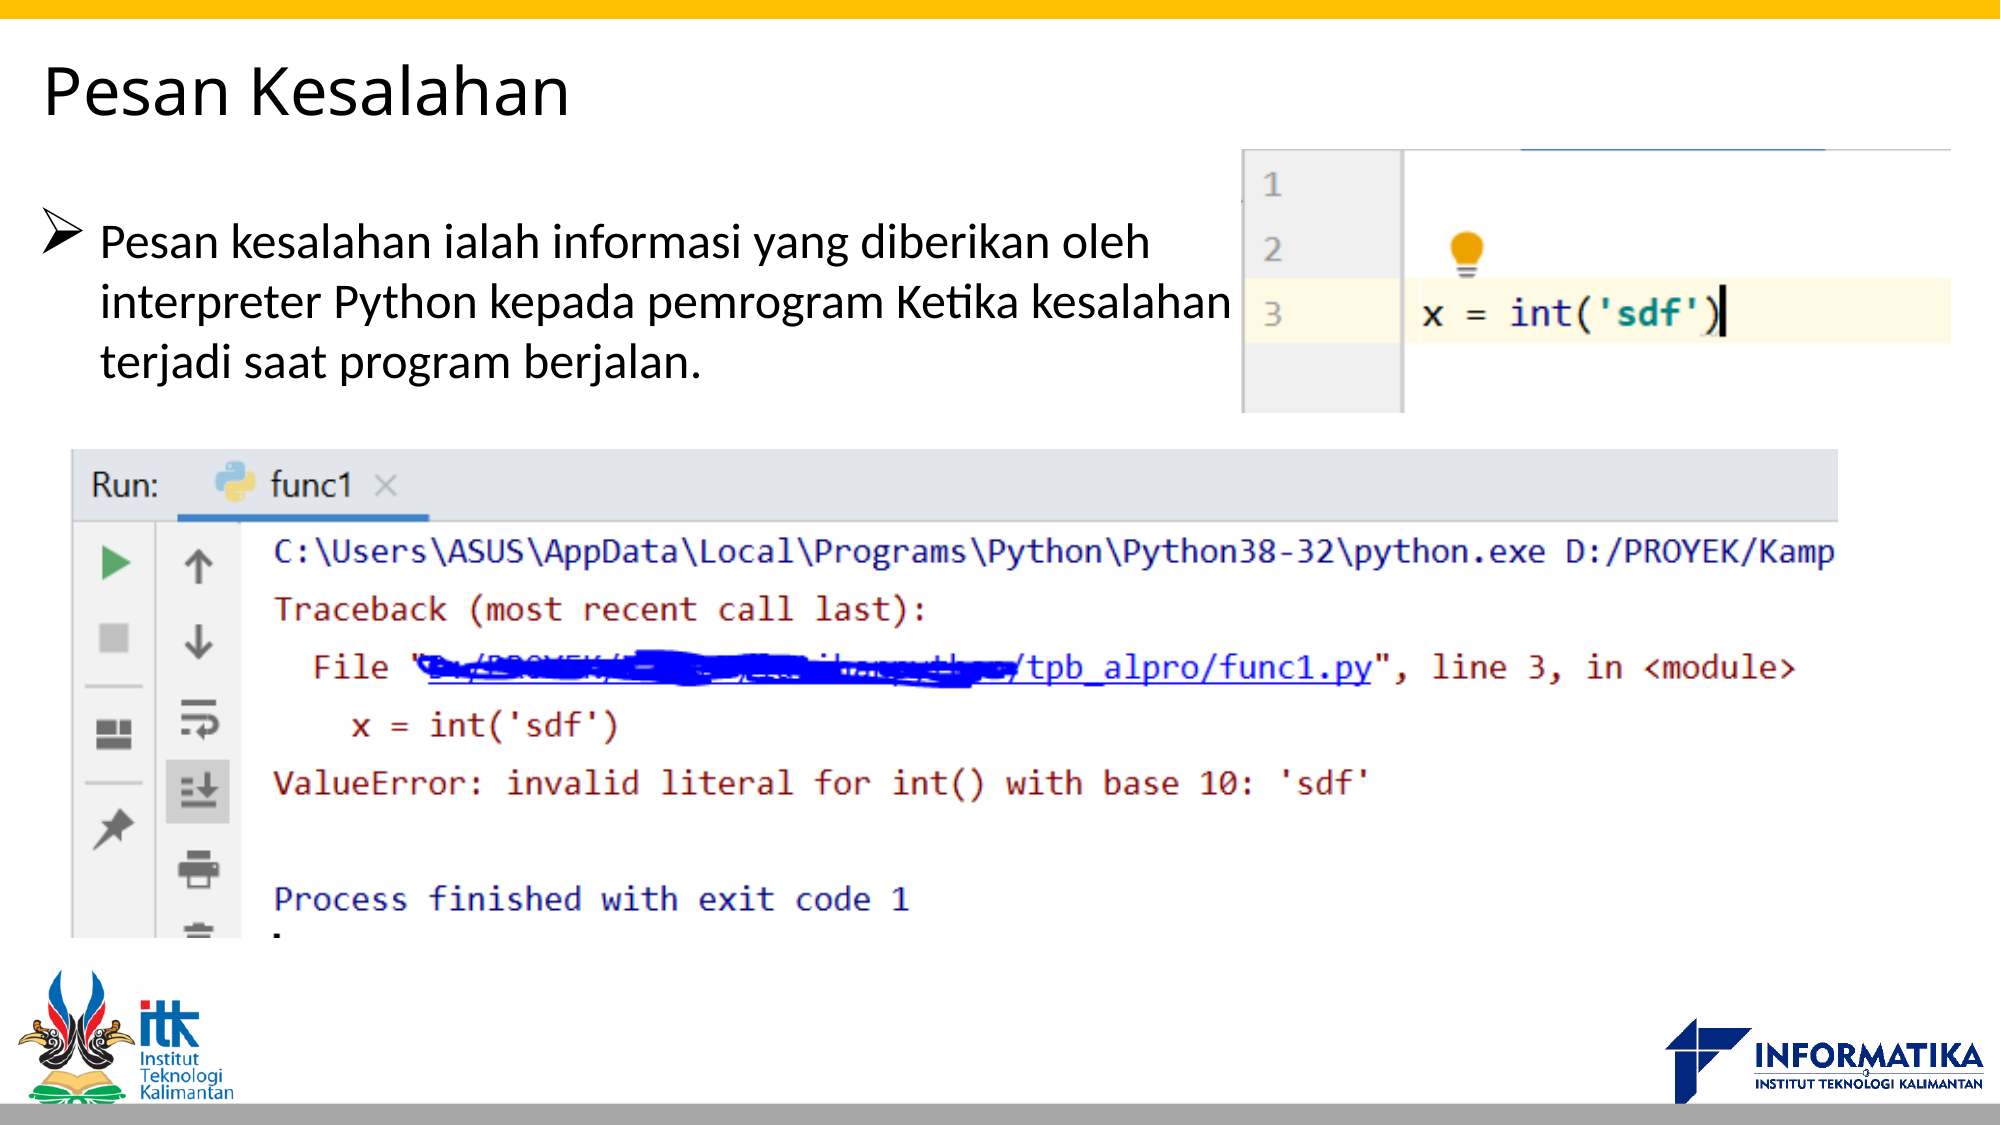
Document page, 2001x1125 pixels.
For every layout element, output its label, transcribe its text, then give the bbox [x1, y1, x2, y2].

title Pesan Kesalahan [22, 38, 1887, 162]
text_box Pesan kesalahan ialah informasi yang diberikan oleh interpreter Python kepada pemrogram Ketika kesalahan terjadi saat program berjalan. [22, 201, 1241, 397]
picture [1664, 1017, 1984, 1103]
picture [0, 449, 1838, 1103]
text_box [0, 0, 2000, 19]
picture [1241, 149, 1951, 413]
